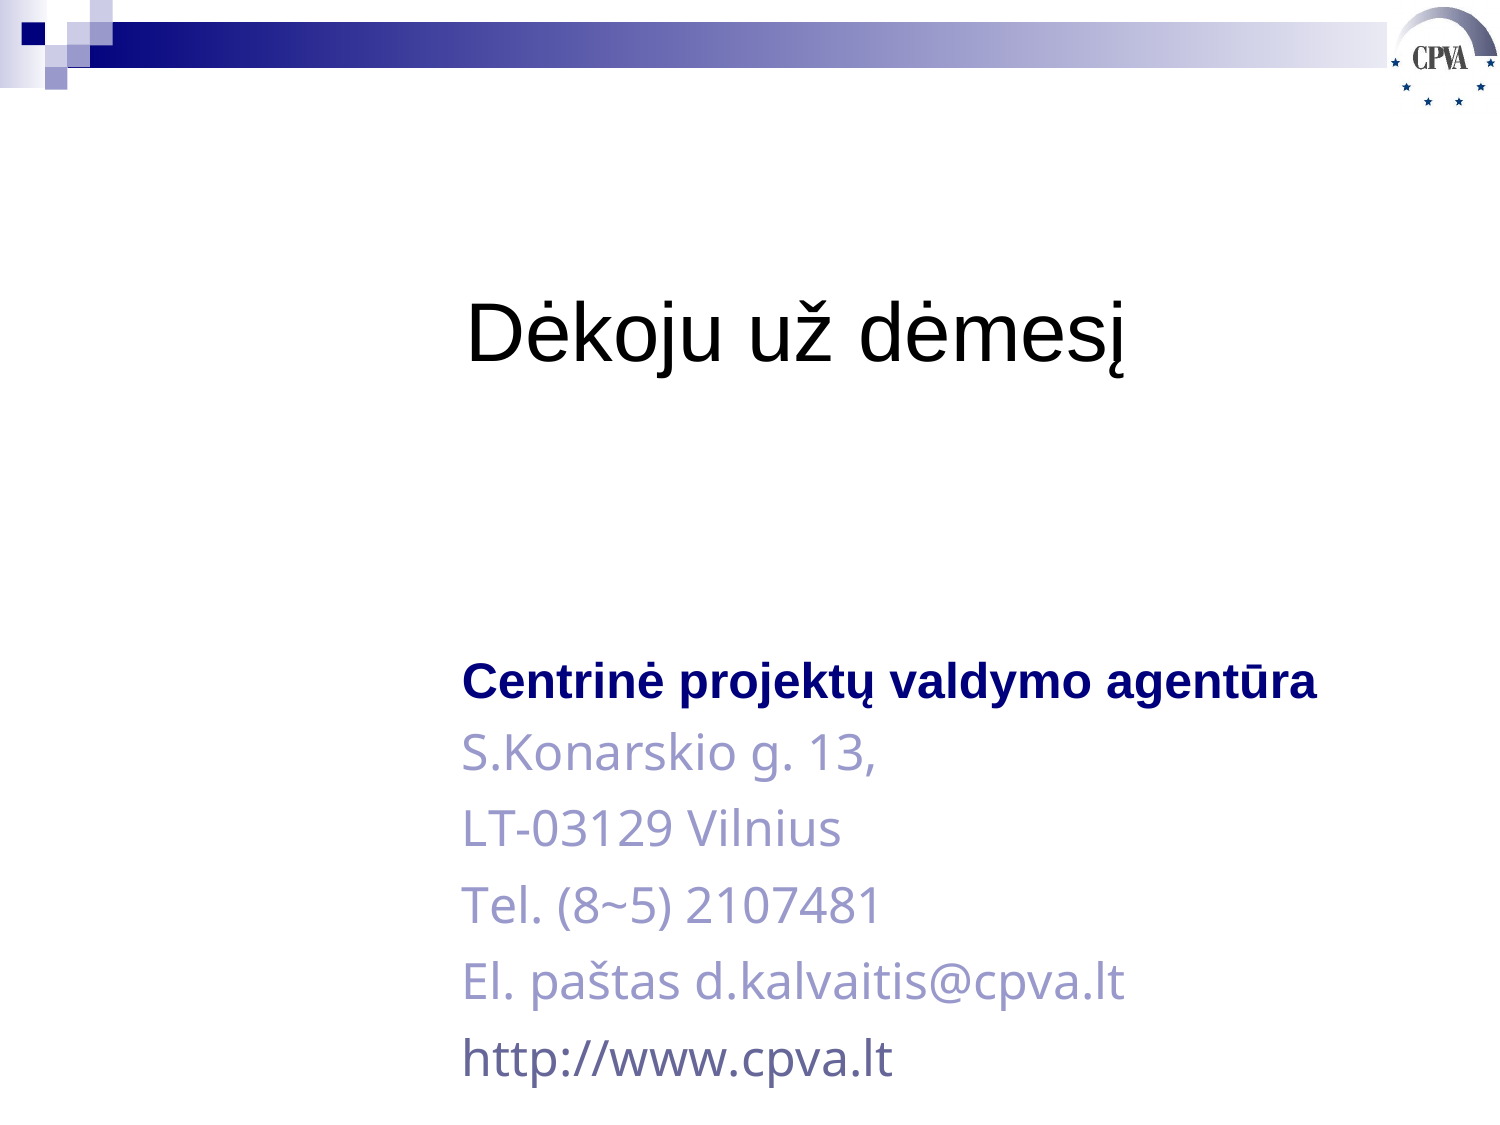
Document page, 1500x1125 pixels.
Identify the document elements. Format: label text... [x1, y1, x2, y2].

text_box Centrinė projektų valdymo agentūra S.Konarskio g. 13, LT-03129 Vilnius Tel. (8~5) 2107481 El. paštas d.kalvaitis@cpva.lt http://www.cpva.lt [372, 645, 1353, 1100]
list Dėkoju už dėmesį [75, 278, 1426, 963]
picture [1387, 0, 1500, 113]
